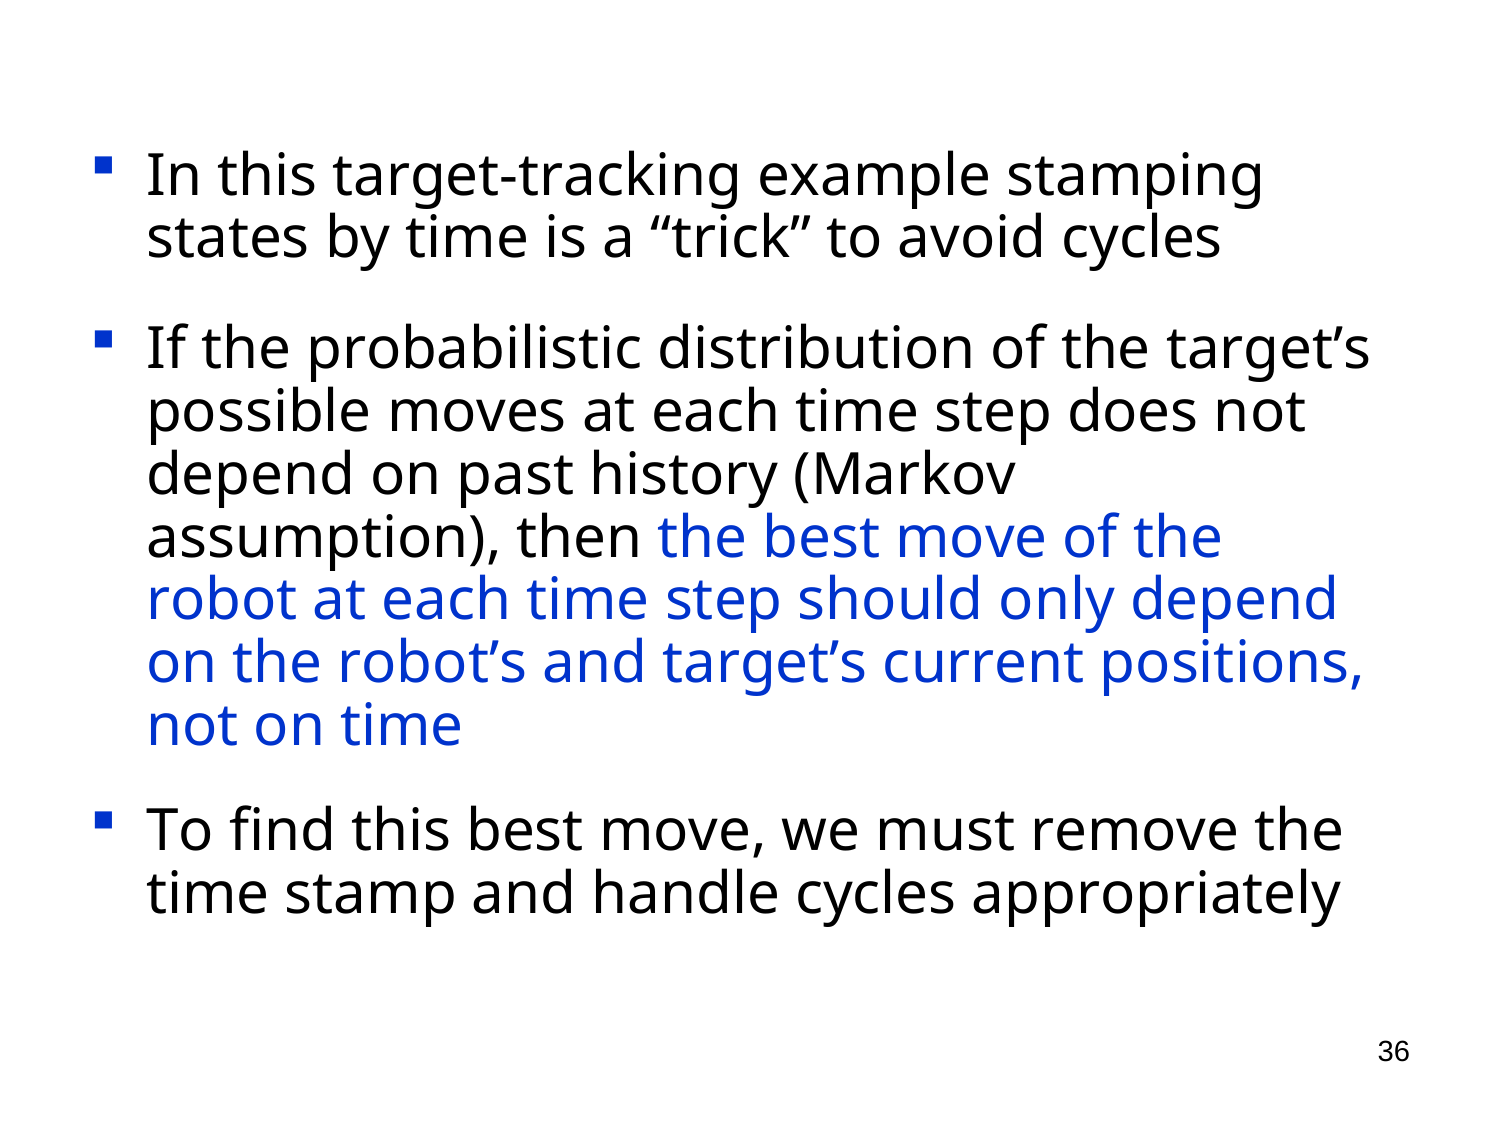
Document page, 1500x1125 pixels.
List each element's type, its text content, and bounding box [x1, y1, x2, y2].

list In this target-tracking example stamping states by time is a “trick” to avoid cycles If the probabilistic distribution of the target’s possible moves at each time step does not depend on past history (Markov assumption), then the best move of the robot at each time step should only depend on the robot’s and target’s current positions, not on time To find this best move, we must remove the time stamp and handle cycles appropriately [74, 137, 1400, 1005]
text_box <number> [1074, 1024, 1426, 1103]
